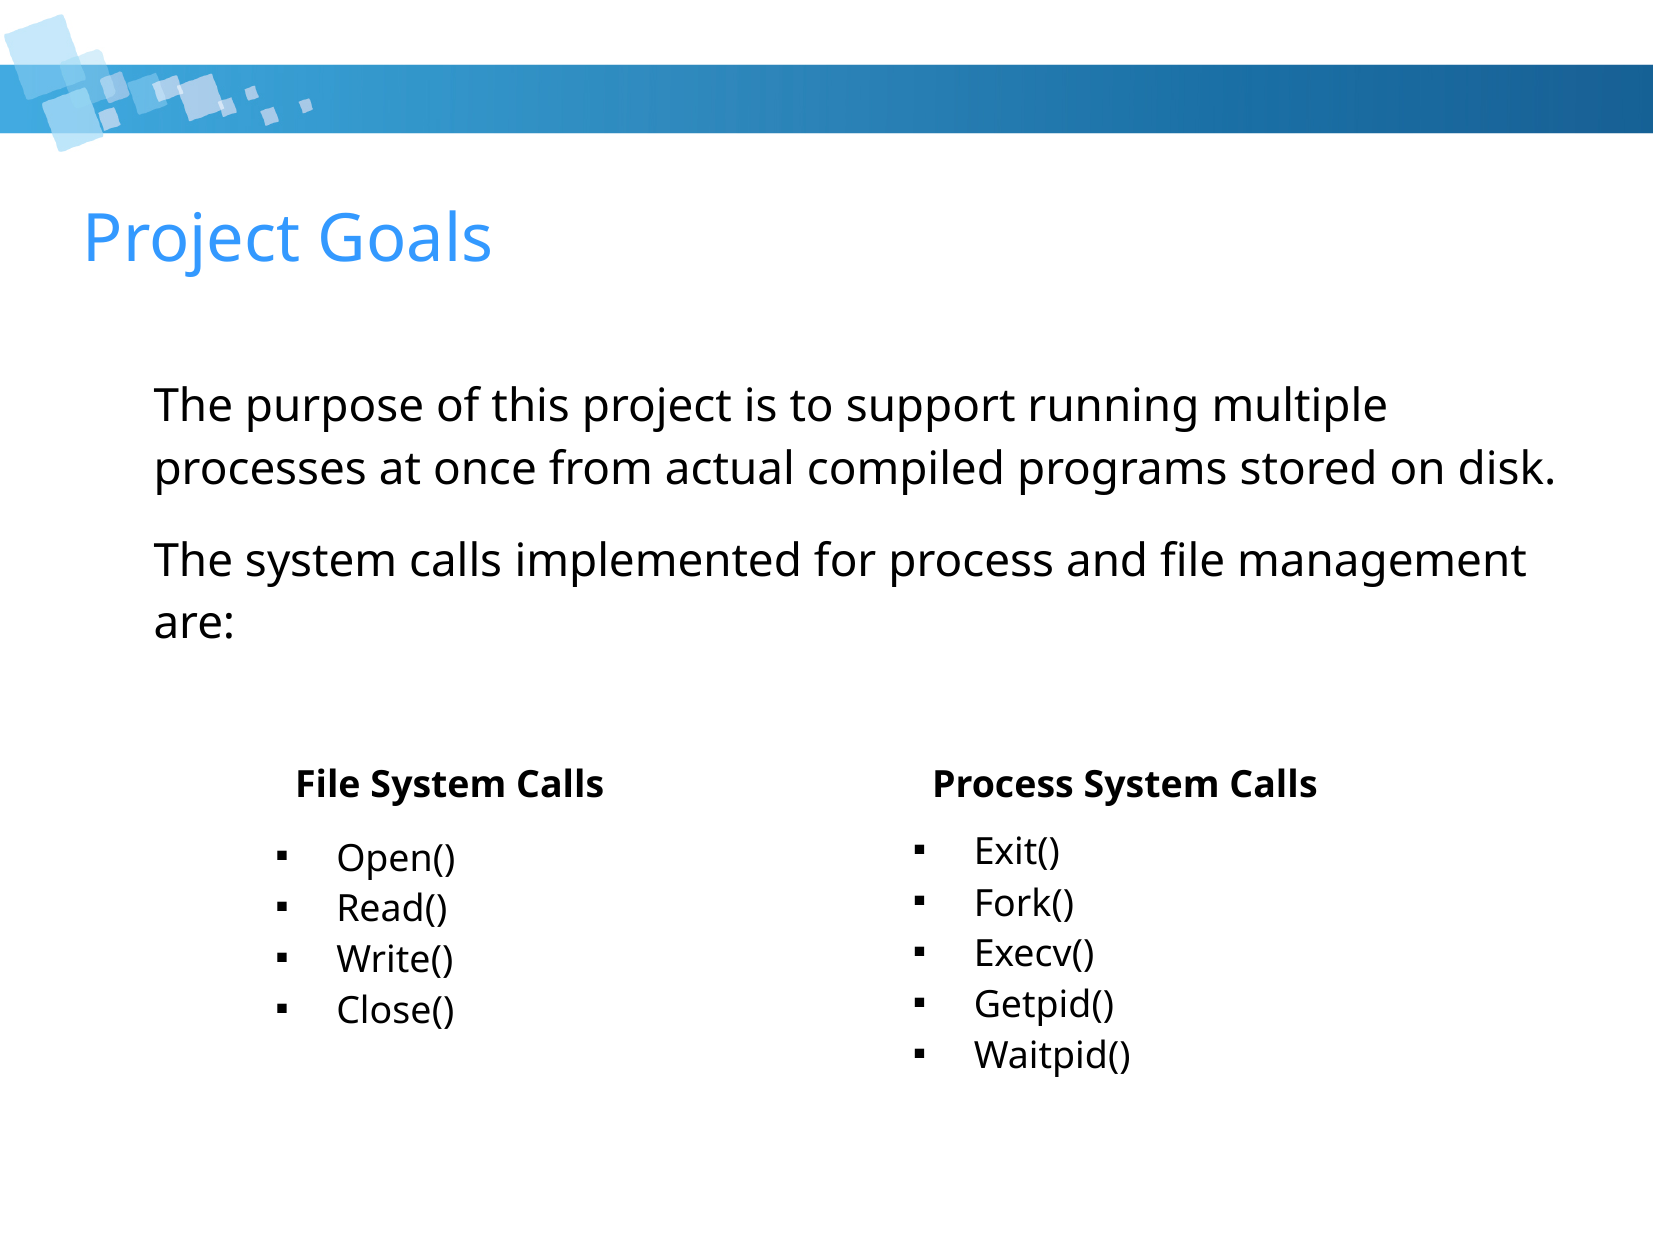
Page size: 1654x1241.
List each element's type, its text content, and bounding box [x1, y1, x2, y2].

text_box File System Calls [75, 750, 750, 809]
title Project Goals [82, 139, 1571, 332]
text_box Process System Calls [750, 750, 1501, 809]
text_box Open() Read() Write() Close() [262, 823, 788, 1013]
list The purpose of this project is to support running multiple processes at once from actual compiled programs stored on disk. The system calls implemented for process and file management are: [82, 372, 1571, 752]
text_box Exit() Fork() Execv() Getpid() Waitpid() [900, 817, 1651, 1051]
picture [0, 0, 1653, 1238]
